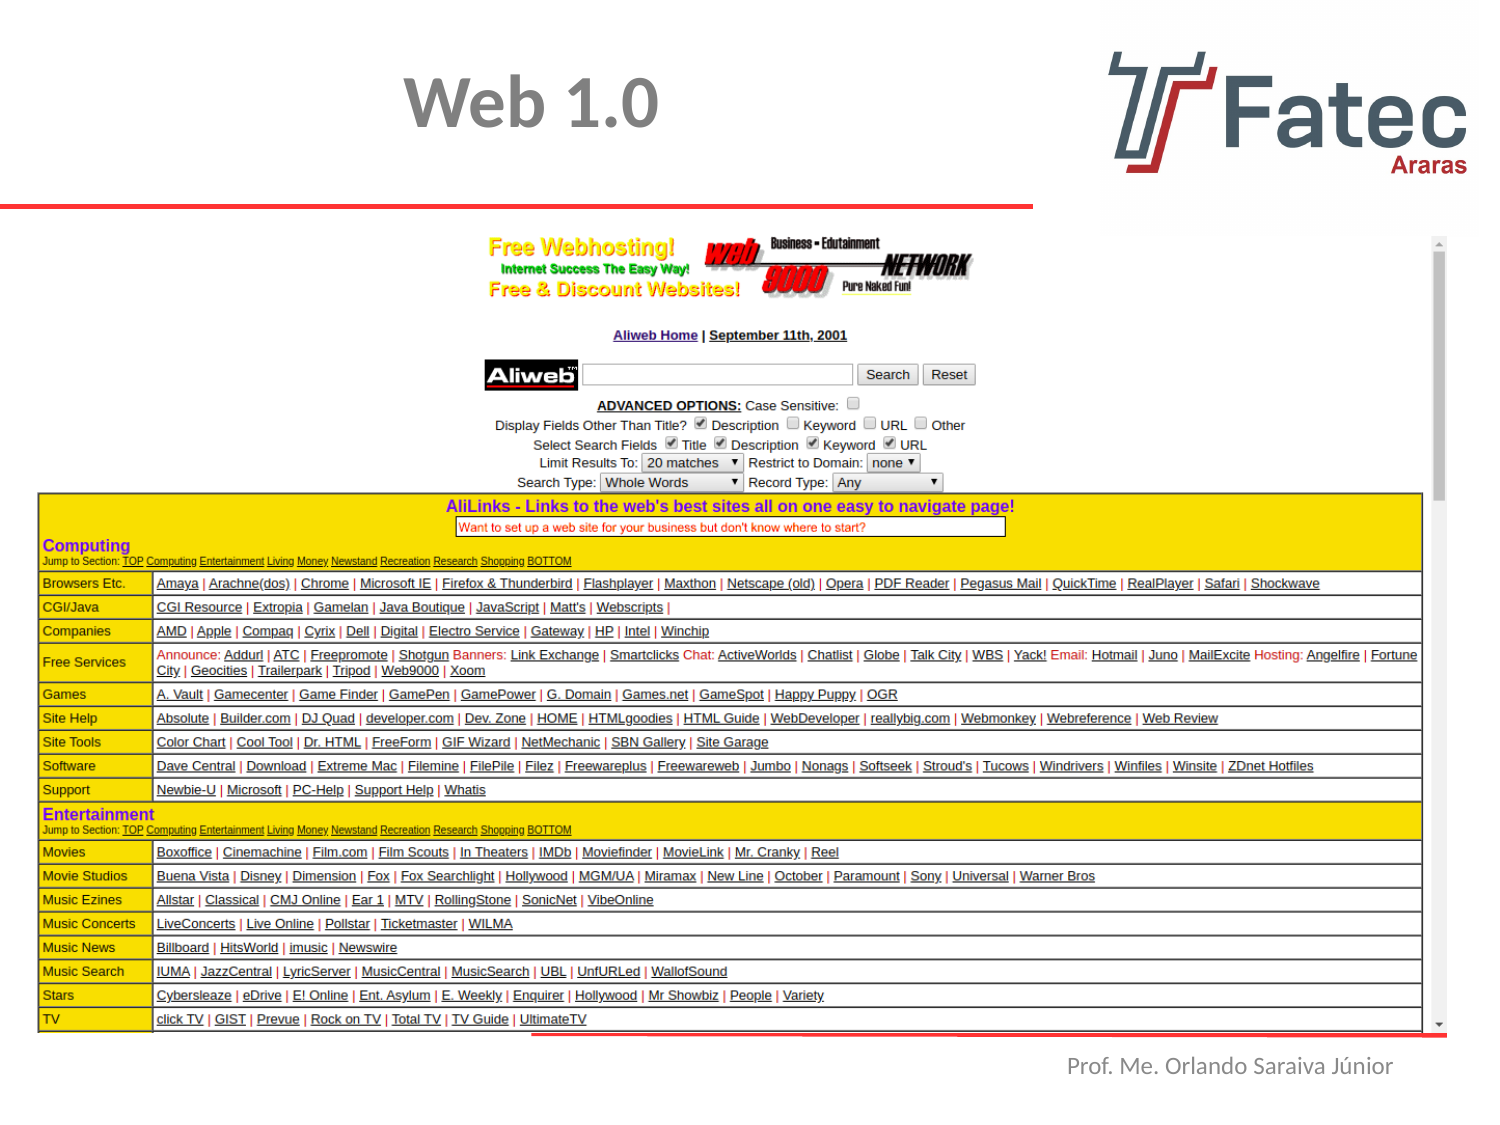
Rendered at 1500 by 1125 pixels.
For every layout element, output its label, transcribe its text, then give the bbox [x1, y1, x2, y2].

picture [29, 0, 1479, 1033]
title Web 1.0 [0, 45, 1063, 233]
